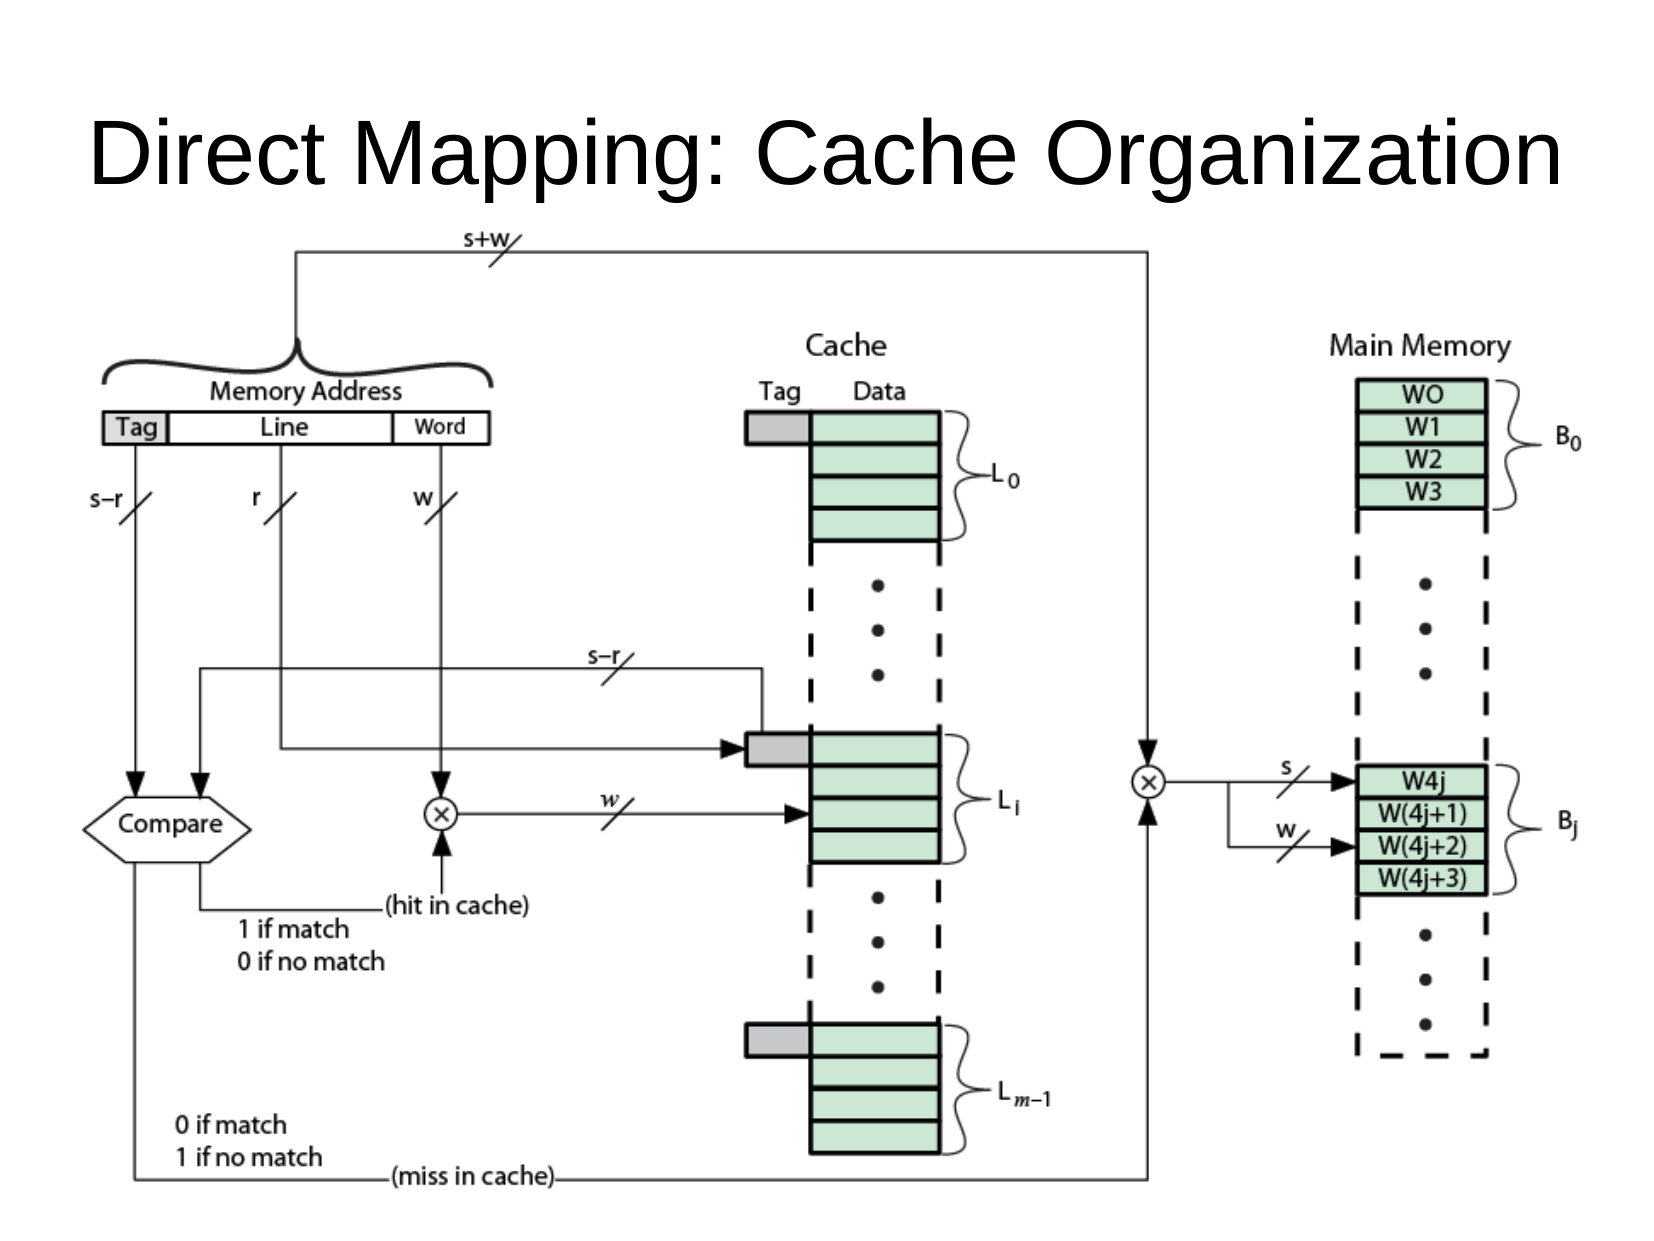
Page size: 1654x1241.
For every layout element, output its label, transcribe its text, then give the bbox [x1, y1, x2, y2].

title Direct Mapping: Cache Organization [82, 49, 1571, 225]
picture [82, 225, 1583, 1192]
